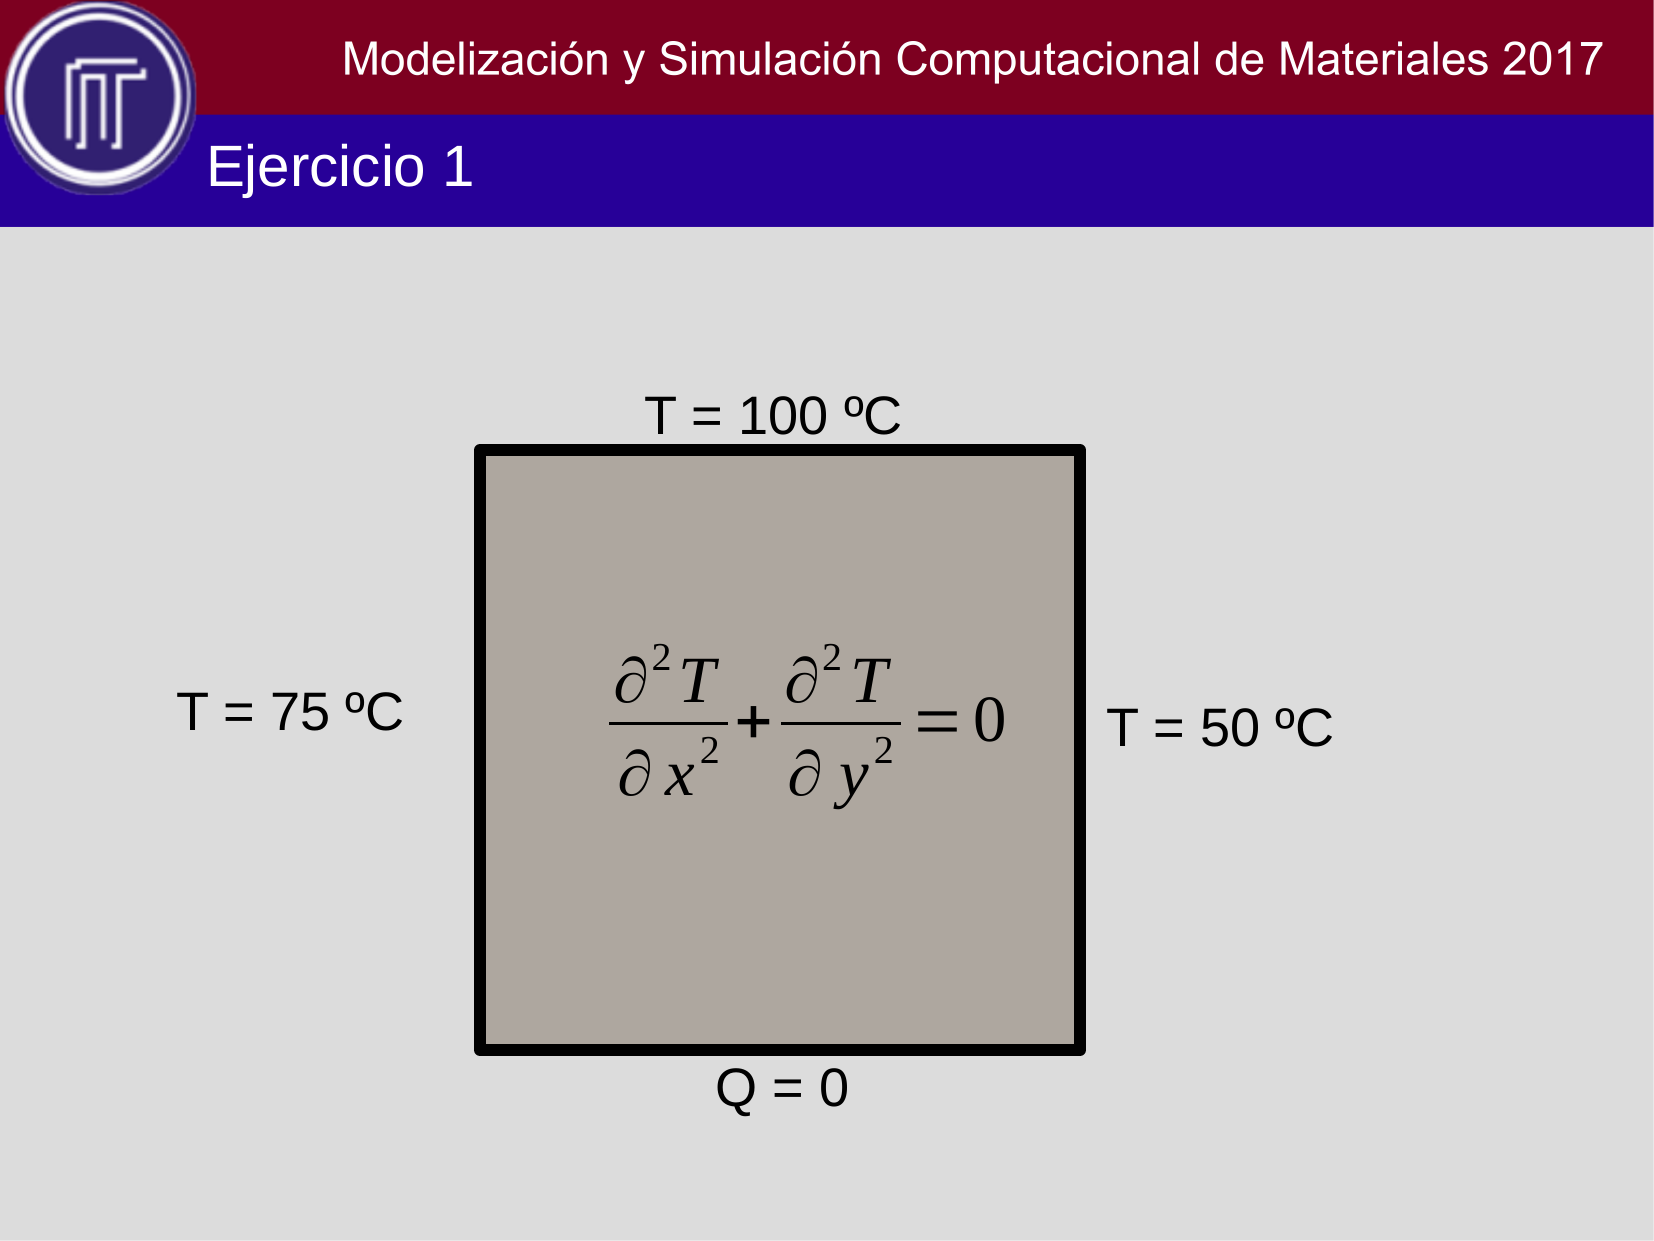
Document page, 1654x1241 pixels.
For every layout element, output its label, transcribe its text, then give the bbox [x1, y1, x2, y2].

text_box T = 50 ºC [1091, 690, 1352, 766]
chart [600, 634, 1015, 811]
text_box Ejercicio 1 [191, 126, 1392, 207]
picture [0, 0, 1654, 1241]
text_box [480, 450, 1081, 1051]
text_box Q = 0 [700, 1050, 865, 1126]
text_box T = 75 ºC [161, 674, 421, 751]
text_box T = 100 ºC [630, 378, 920, 454]
